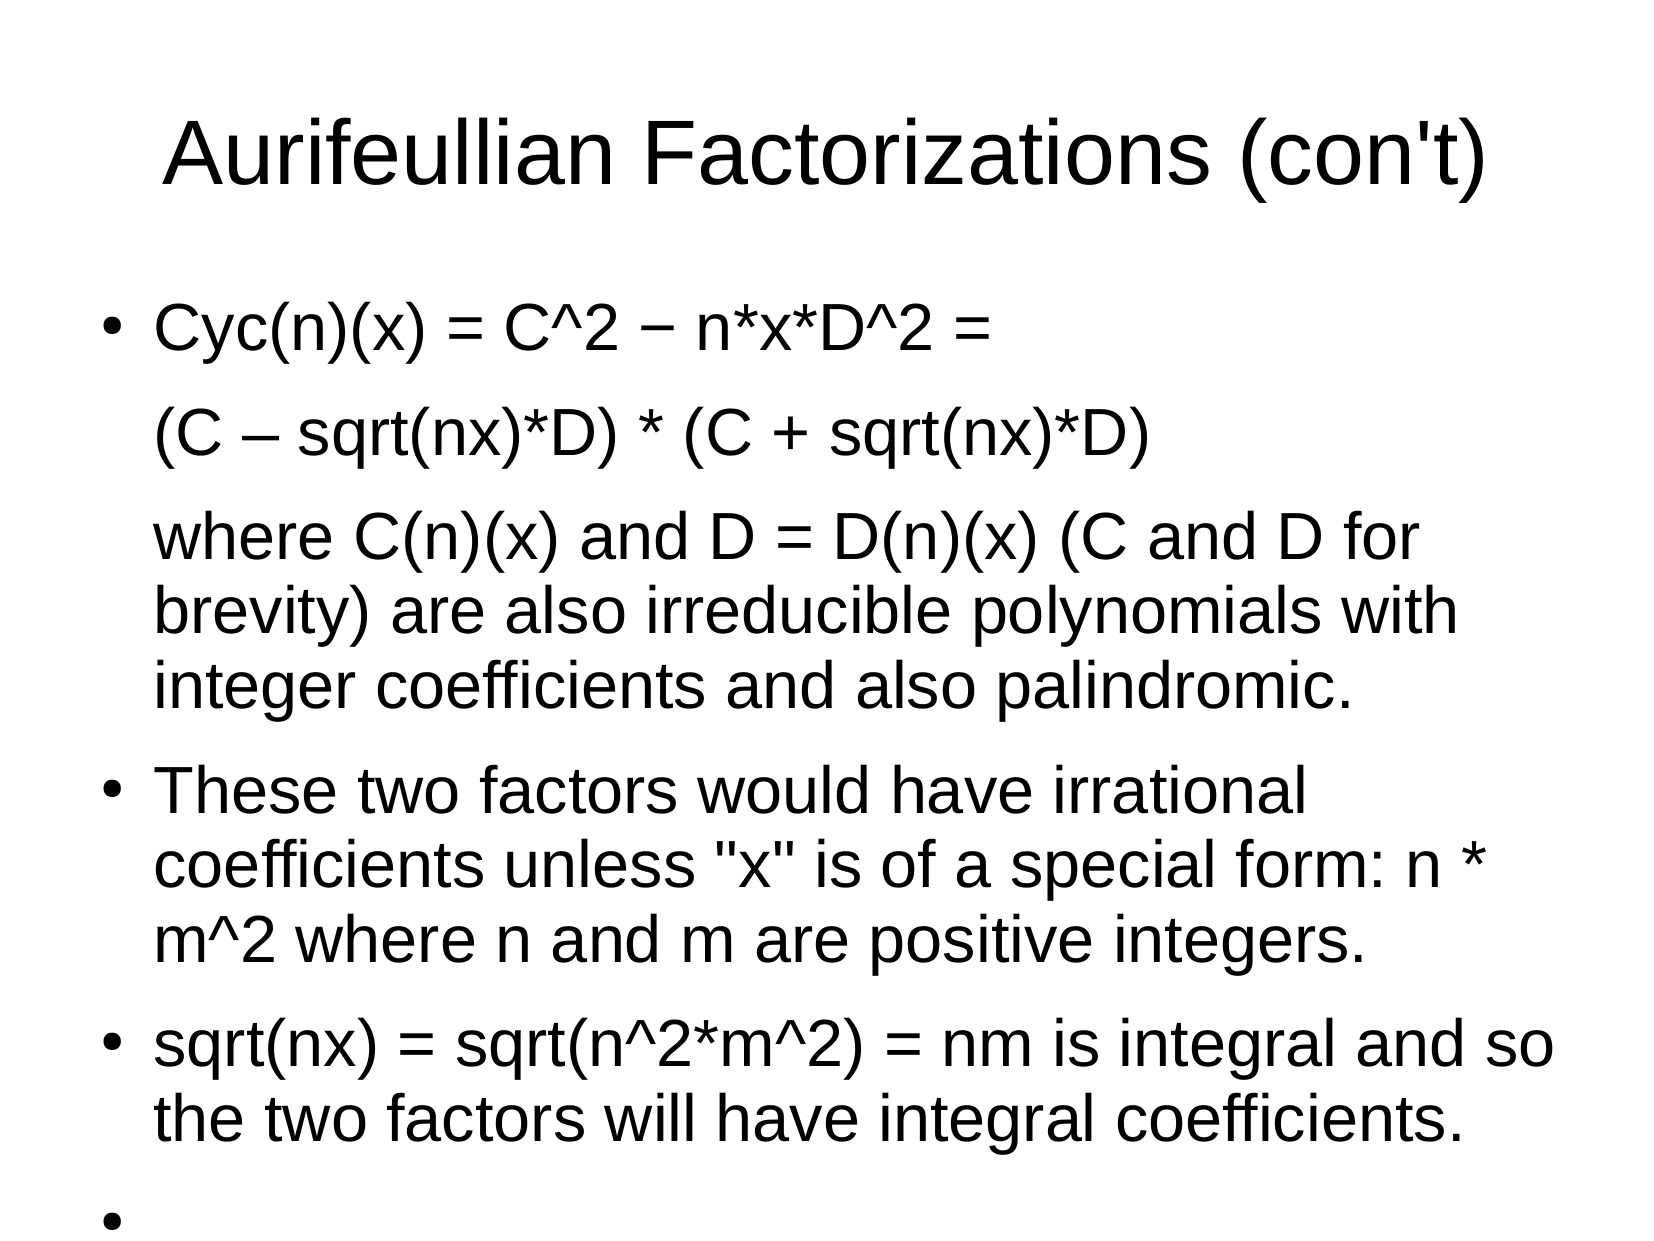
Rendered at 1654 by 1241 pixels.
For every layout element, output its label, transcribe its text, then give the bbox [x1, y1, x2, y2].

title Aurifeullian Factorizations (con't) [82, 49, 1571, 257]
list Cyc(n)(x) = C^2 − n*x*D^2 = (C – sqrt(nx)*D) * (C + sqrt(nx)*D) where C(n)(x) and D = D(n)(x) (C and D for brevity) are also irreducible polynomials with integer coefficients and also palindromic. These two factors would have irrational coefficients unless "x" is of a special form: n * m^2 where n and m are positive integers. sqrt(nx) = sqrt(n^2*m^2) = nm is integral and so the two factors will have integral coefficients. [82, 290, 1571, 1010]
